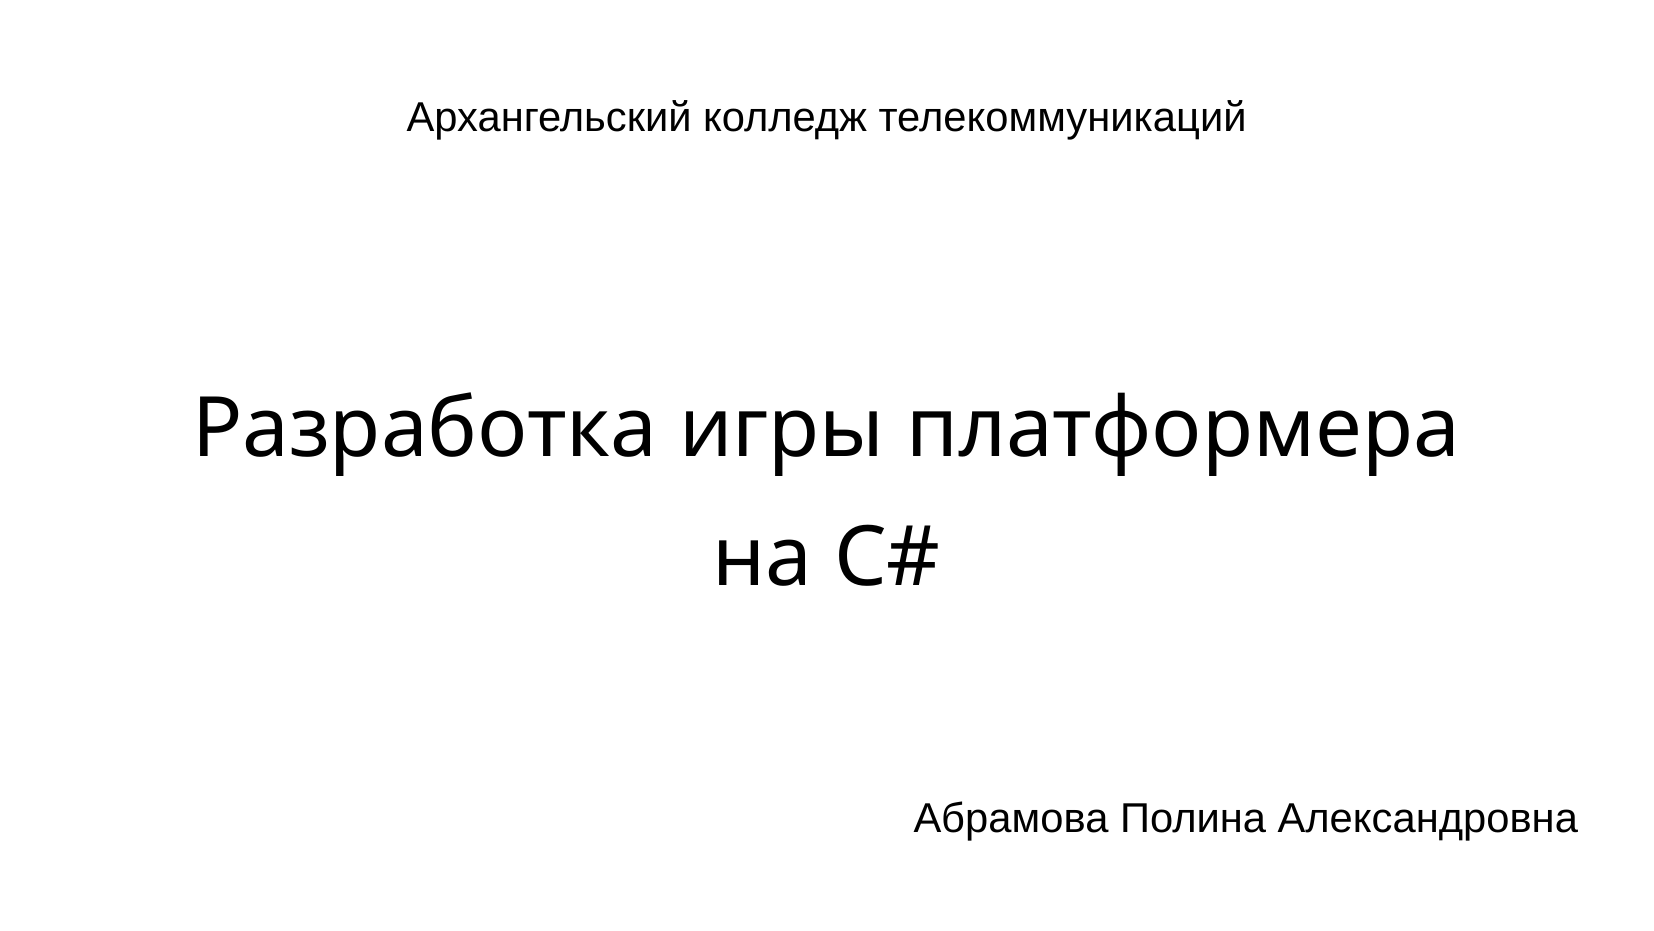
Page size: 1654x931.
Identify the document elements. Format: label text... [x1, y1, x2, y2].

title Архангельский колледж телекоммуникаций [82, 37, 1571, 193]
title Абрамова Полина Александровна [501, 738, 1654, 894]
subtitle Разработка игры платформера на C# [82, 217, 1571, 758]
